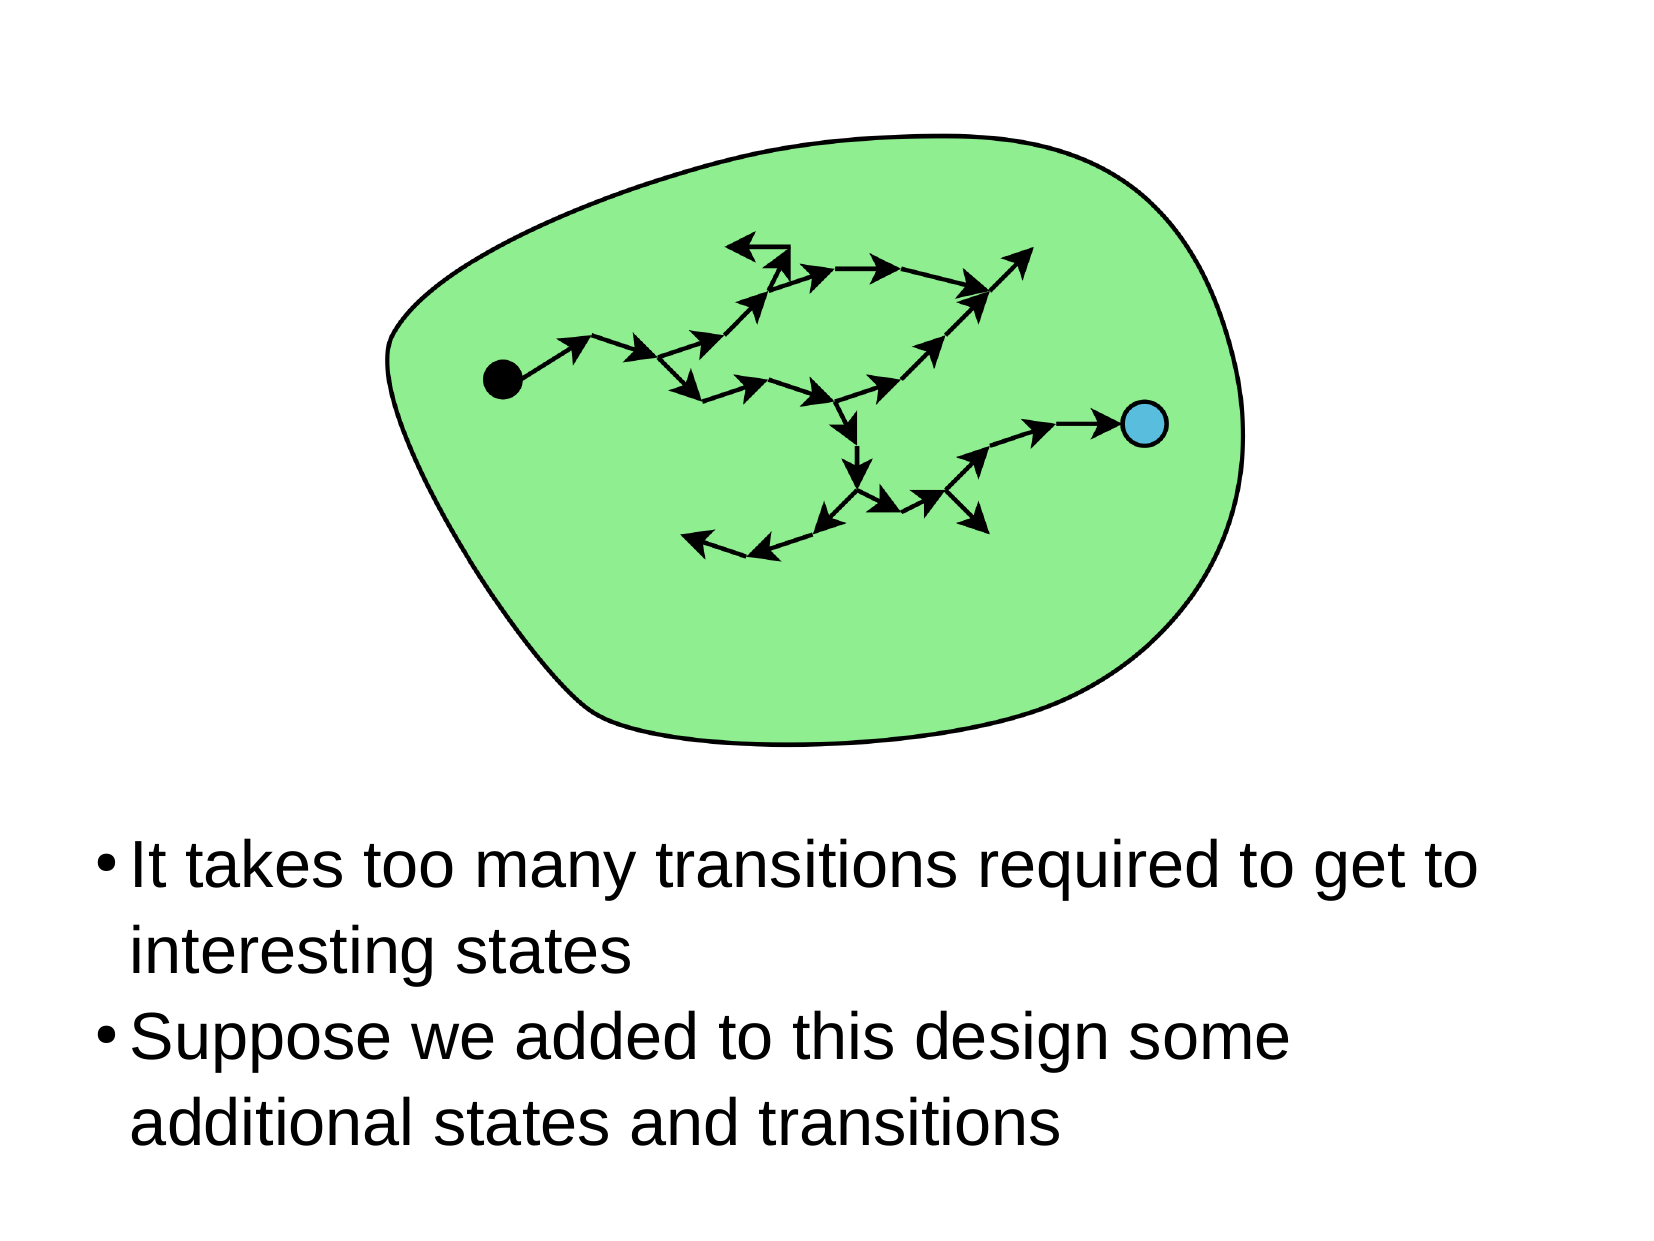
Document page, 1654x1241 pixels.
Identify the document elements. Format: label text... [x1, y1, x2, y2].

picture [330, 95, 1288, 768]
subtitle It takes too many transitions required to get to interesting states Suppose we added to this design some additional states and transitions [94, 816, 1583, 1161]
